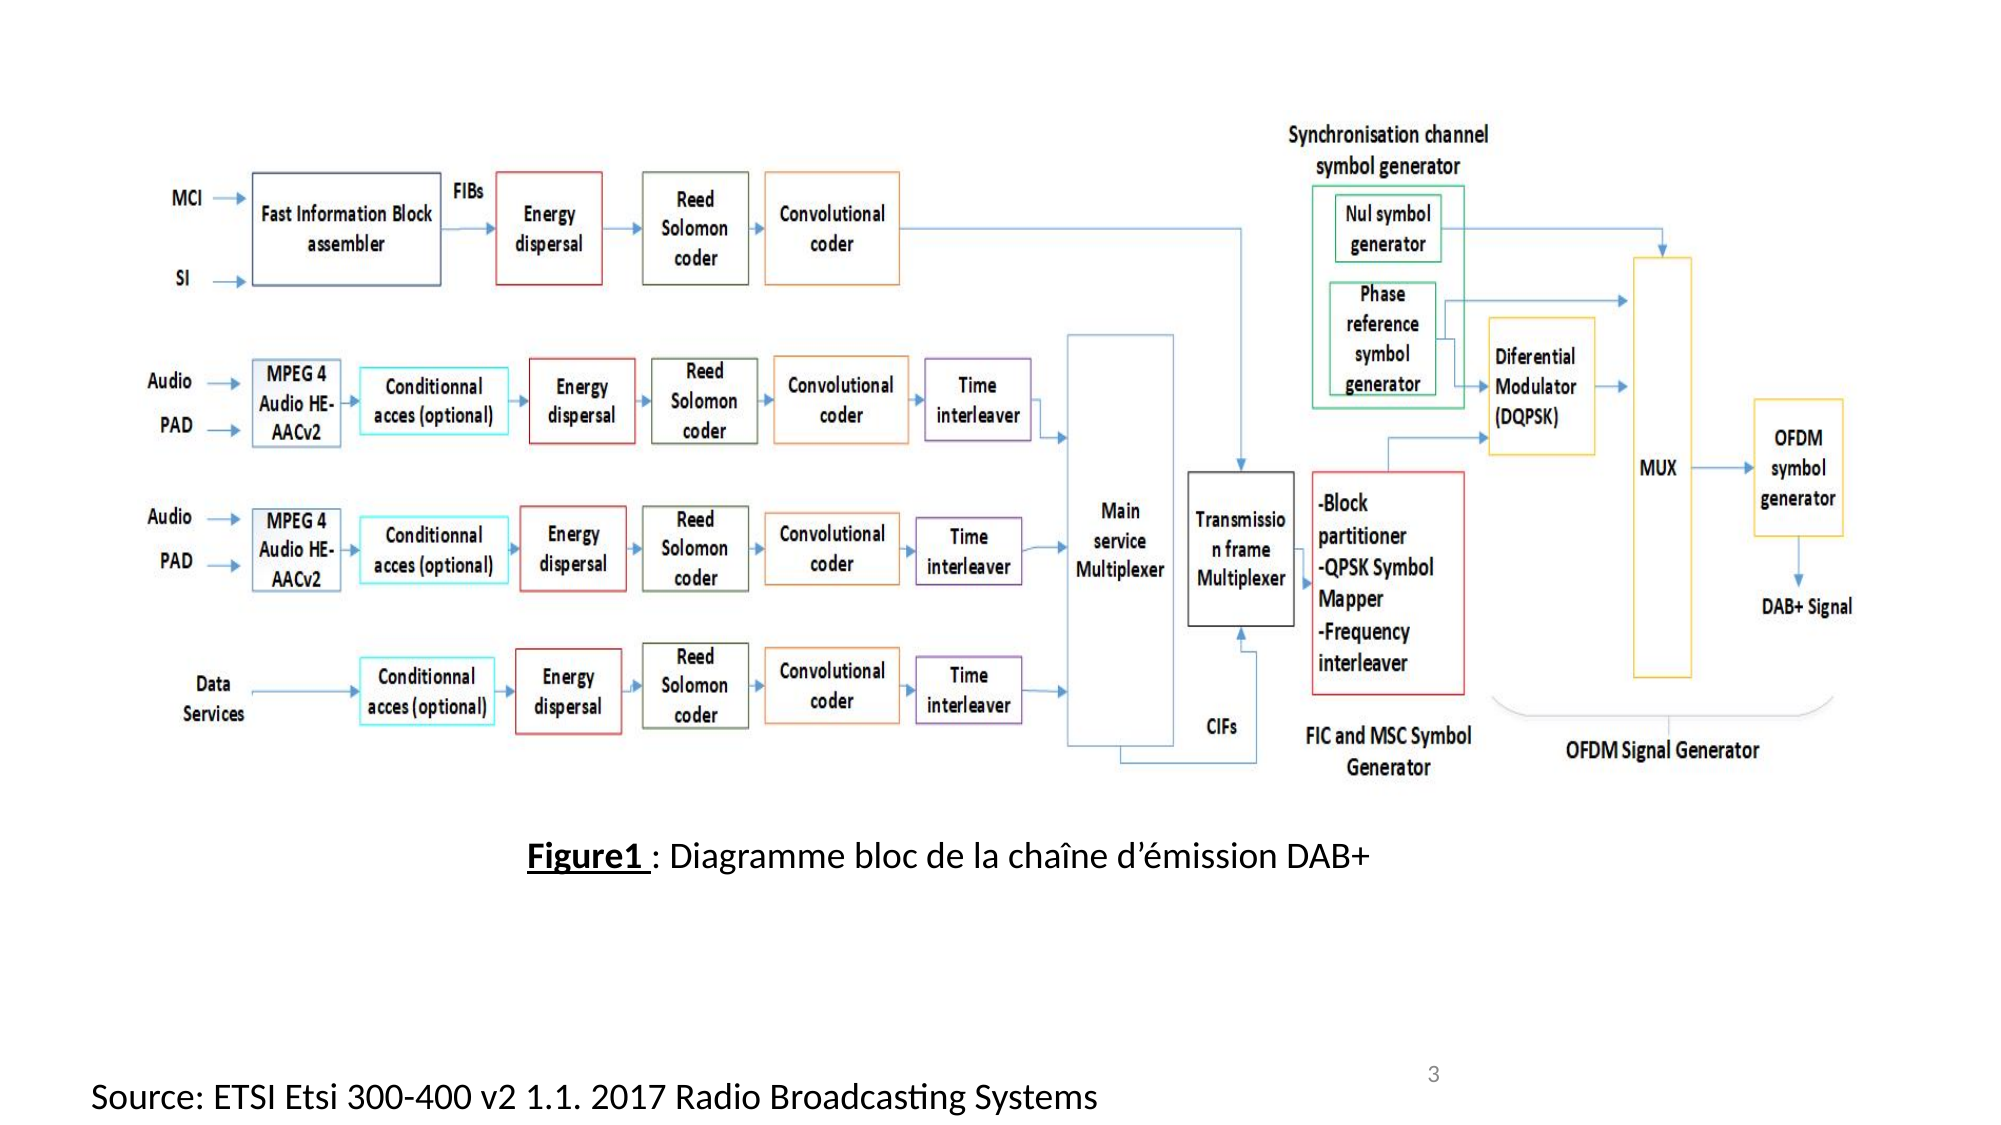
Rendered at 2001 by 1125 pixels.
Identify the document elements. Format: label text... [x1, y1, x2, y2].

picture [137, 110, 1863, 797]
text_box [1412, 1042, 1863, 1103]
text_box Figure1 : Diagramme bloc de la chaîne d’émission DAB+ [512, 823, 1394, 885]
text_box Source: ETSI Etsi 300-400 v2 1.1. 2017 Radio Broadcasting Systems [76, 1064, 1125, 1125]
